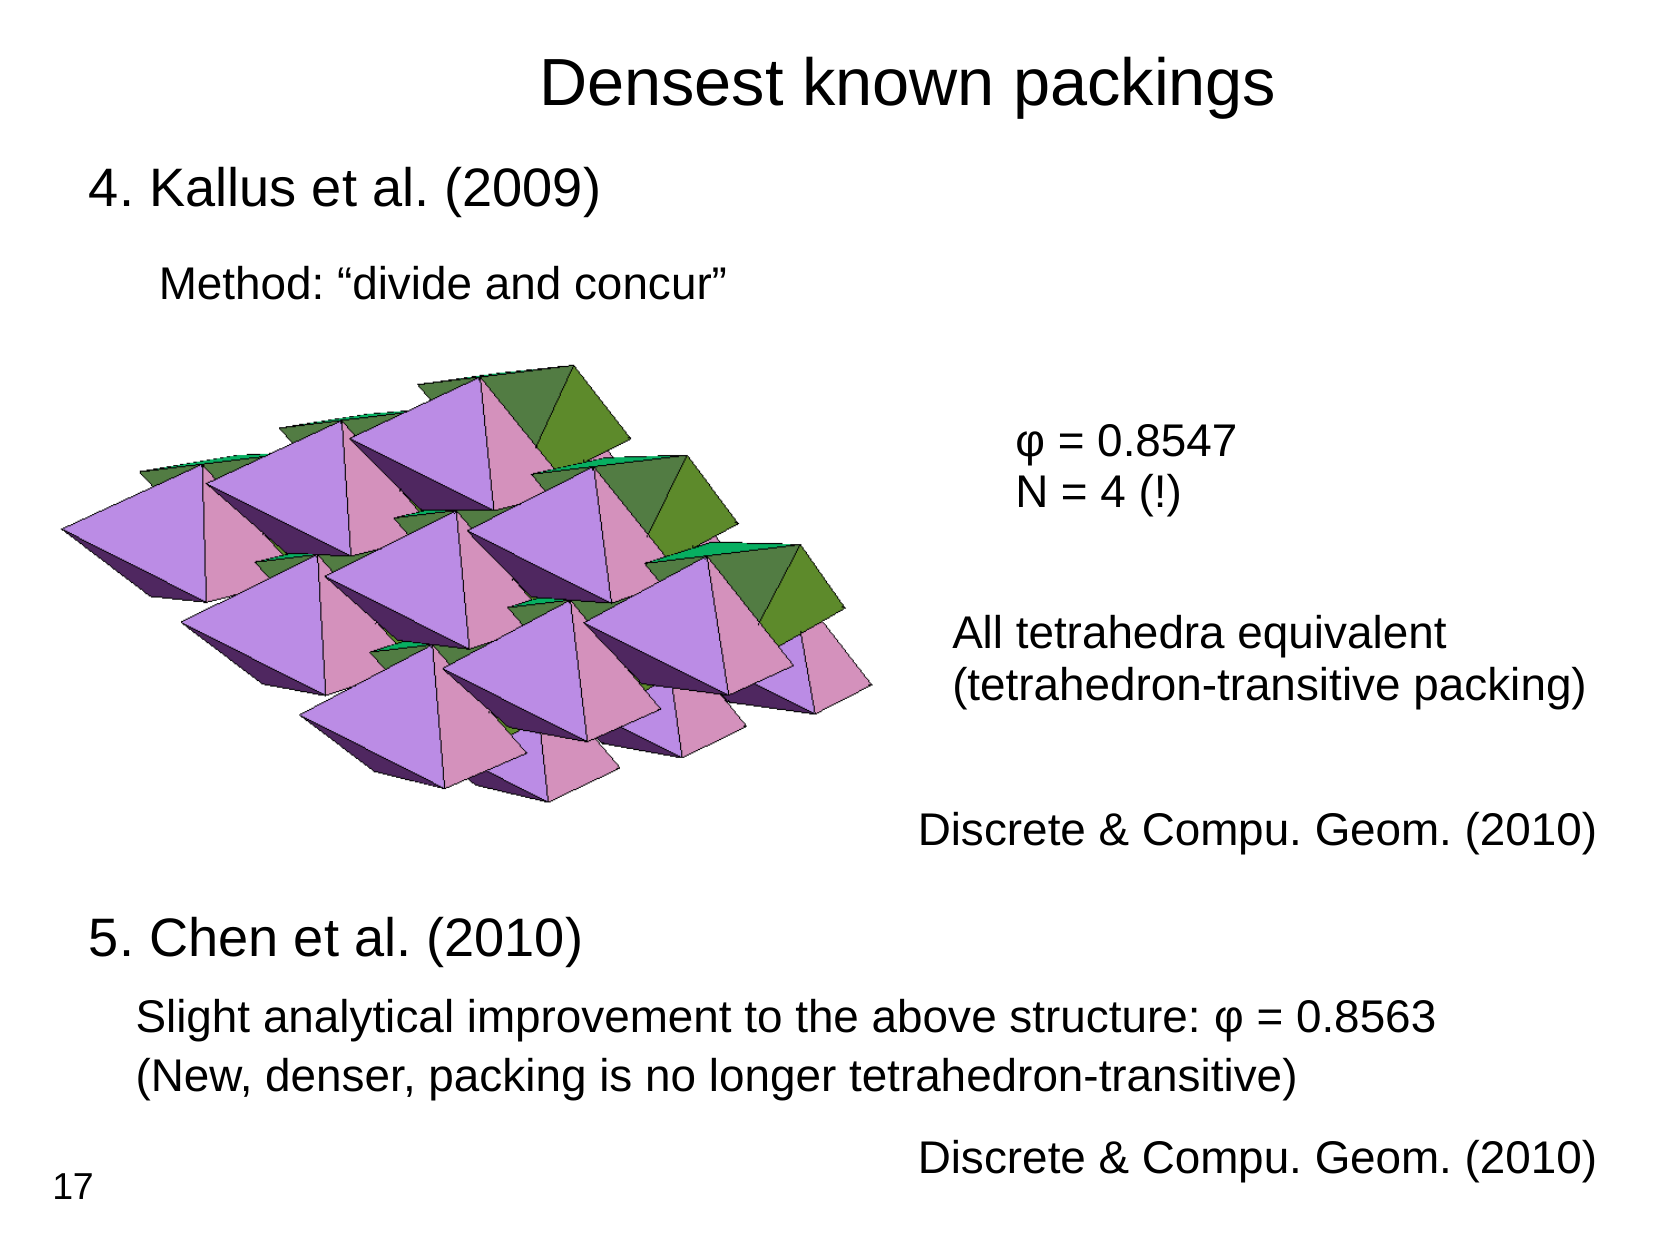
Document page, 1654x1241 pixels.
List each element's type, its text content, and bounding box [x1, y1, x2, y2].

text_box Discrete & Compu. Geom. (2010) [903, 796, 1613, 863]
text_box All tetrahedra equivalent (tetrahedron-transitive packing) [937, 600, 1603, 718]
text_box Discrete & Compu. Geom. (2010) [903, 1125, 1613, 1192]
text_box 5. Chen et al. (2010) [74, 900, 599, 976]
picture [33, 313, 924, 877]
text_box Method: “divide and concur” [144, 250, 743, 313]
text_box Slight analytical improvement to the above structure: φ = 0.8563 [120, 983, 1464, 1051]
text_box 4. Kallus et al. (2009) [74, 150, 617, 226]
text_box 17 [37, 1157, 109, 1215]
text_box (New, denser, packing is no longer tetrahedron-transitive) [120, 1043, 1326, 1110]
text_box Densest known packings [524, 37, 1295, 128]
text_box φ = 0.8547 N = 4 (!) [1000, 407, 1253, 526]
